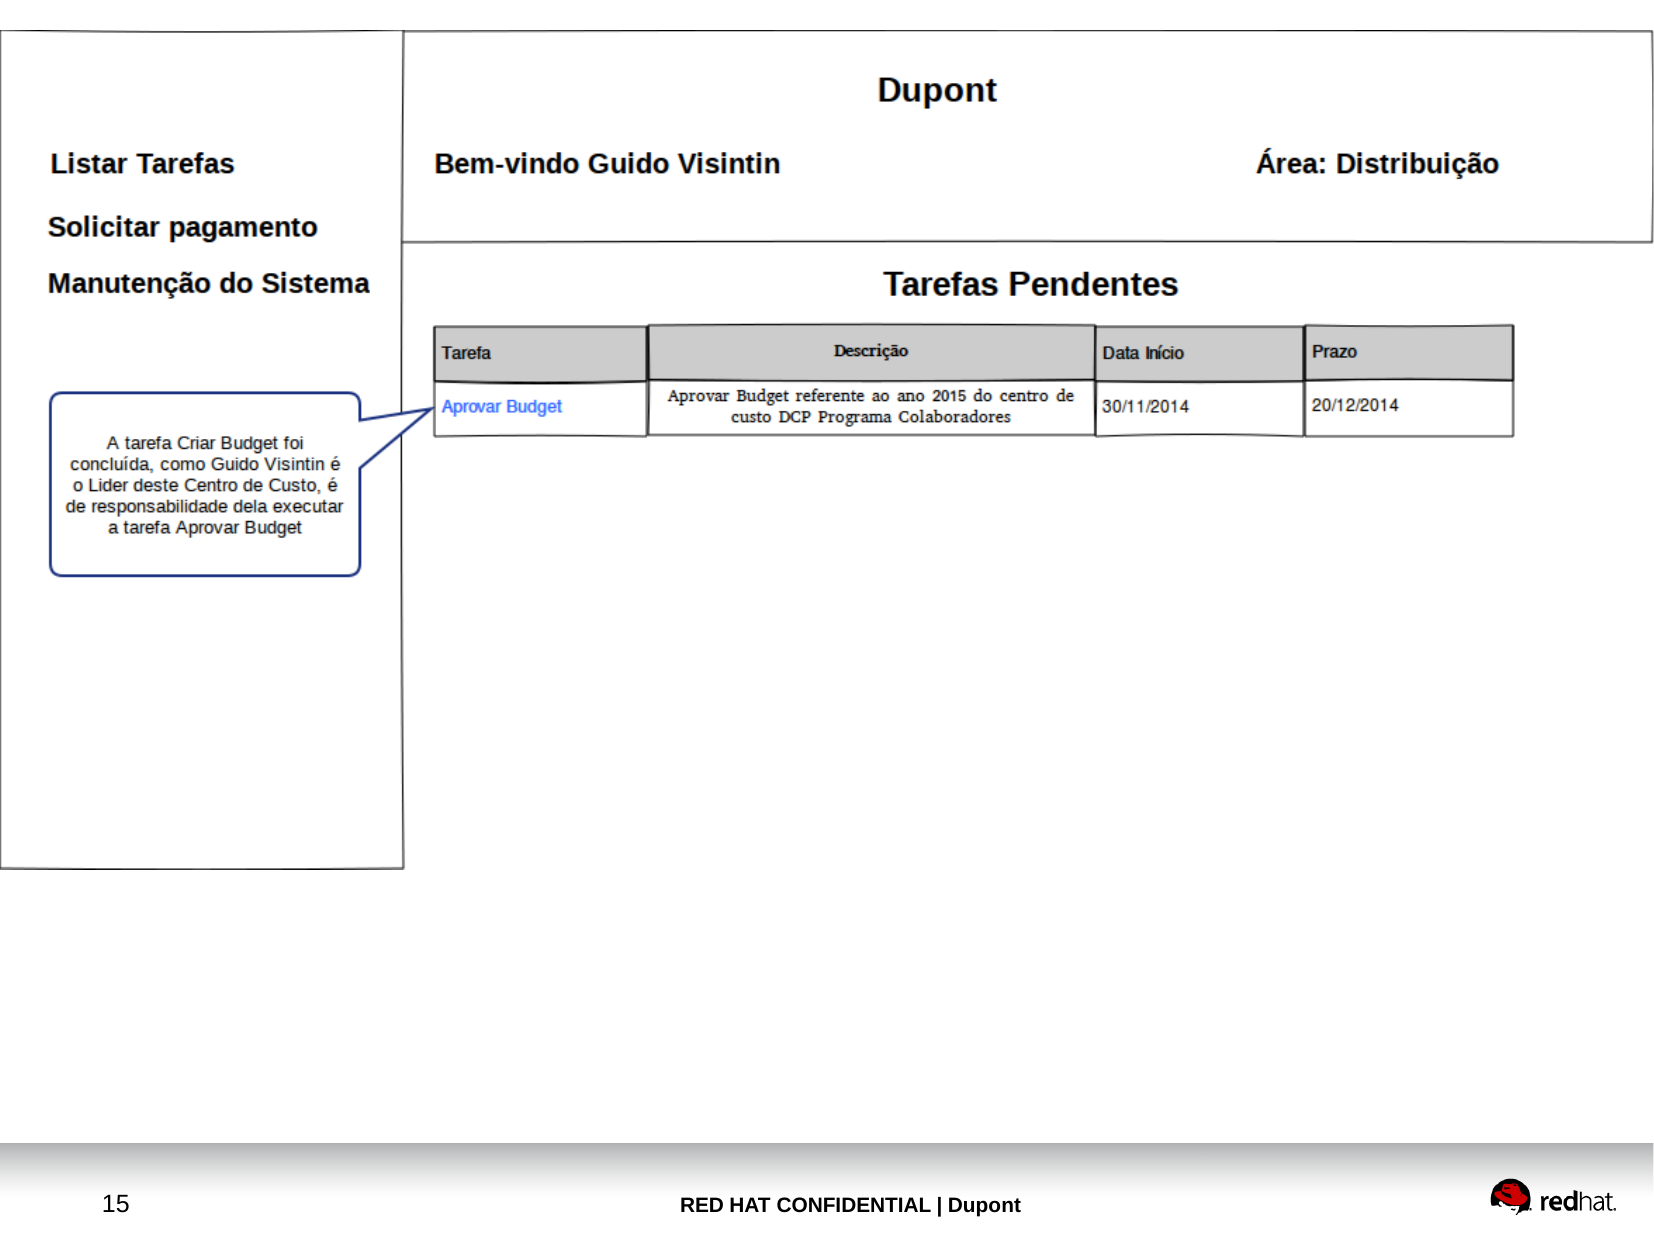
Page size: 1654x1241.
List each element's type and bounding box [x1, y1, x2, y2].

picture [0, 30, 1654, 871]
picture [0, 1143, 1654, 1241]
